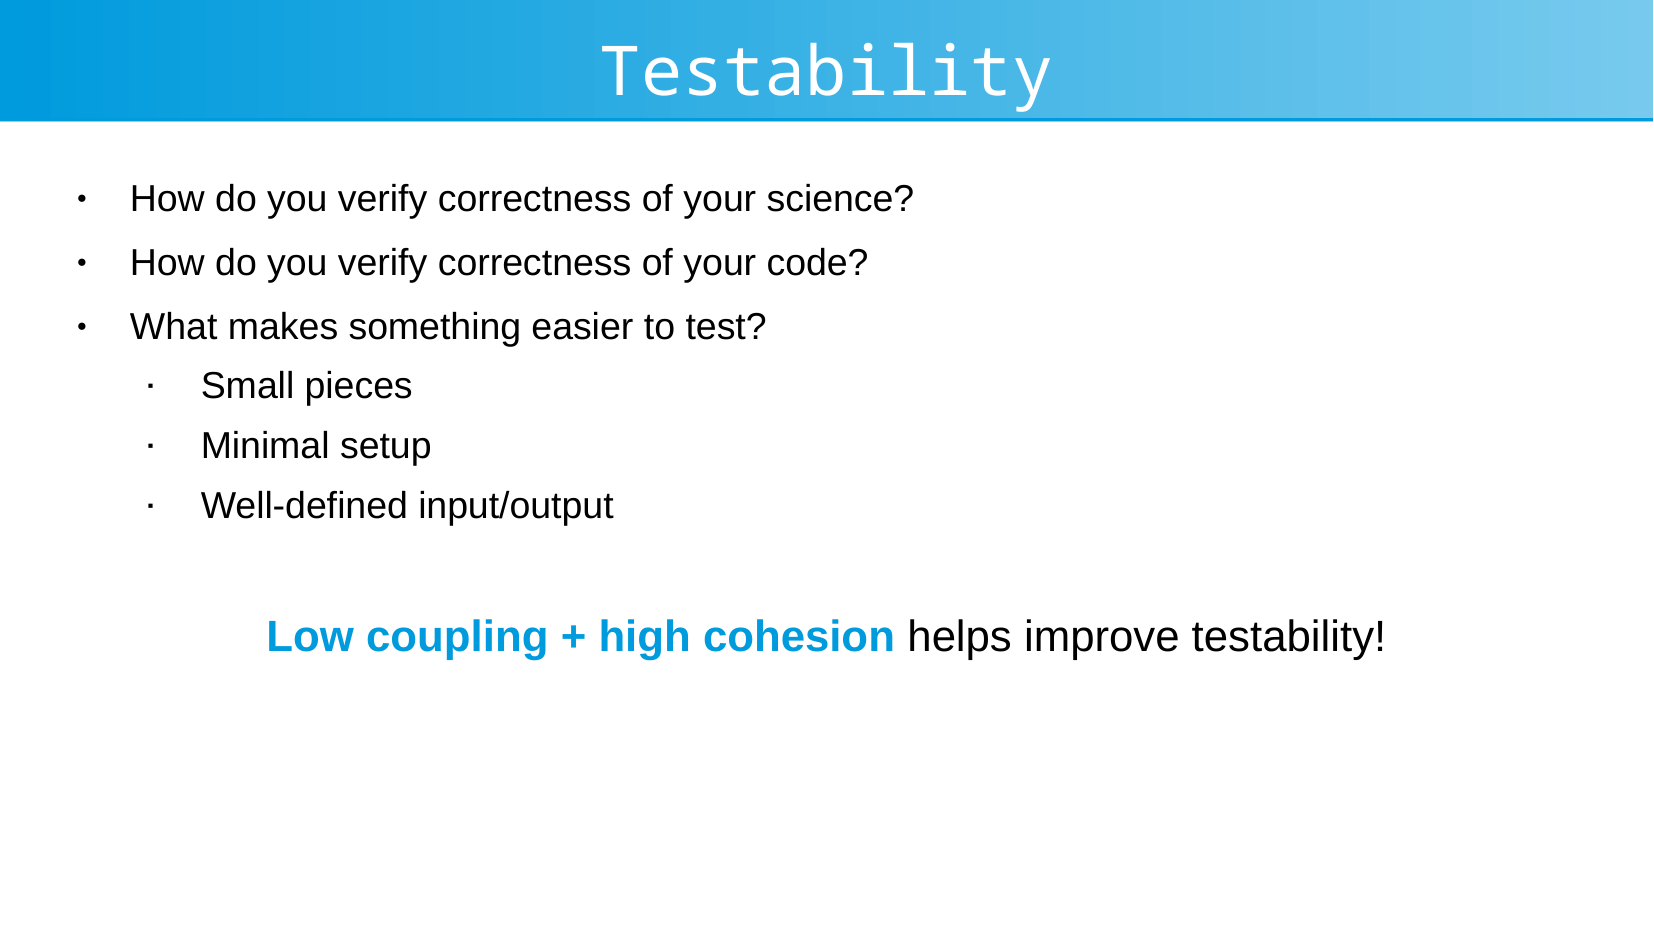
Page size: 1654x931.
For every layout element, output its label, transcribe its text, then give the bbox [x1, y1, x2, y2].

list How do you verify correctness of your science? How do you verify correctness of your code? What makes something easier to test? Small pieces Minimal setup Well-defined input/output Low coupling + high cohesion helps improve testability! [59, 177, 1595, 768]
title Testability [59, 28, 1595, 109]
